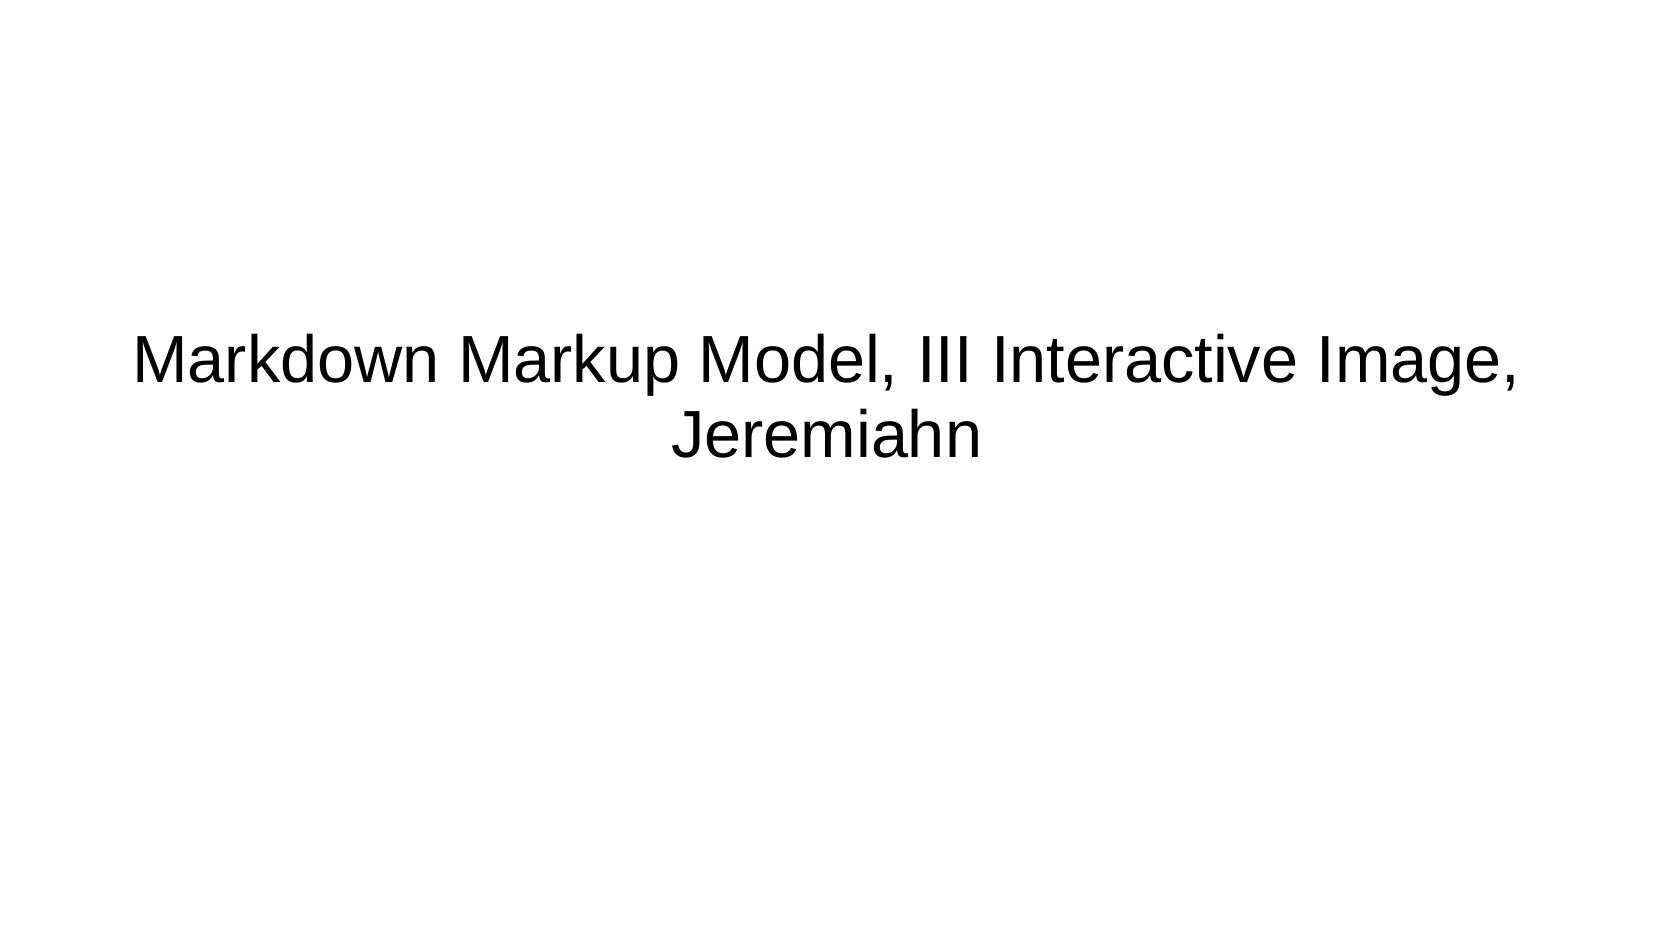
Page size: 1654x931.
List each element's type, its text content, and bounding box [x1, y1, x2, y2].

subtitle Markdown Markup Model, III Interactive Image, Jeremiahn [82, 37, 1571, 757]
